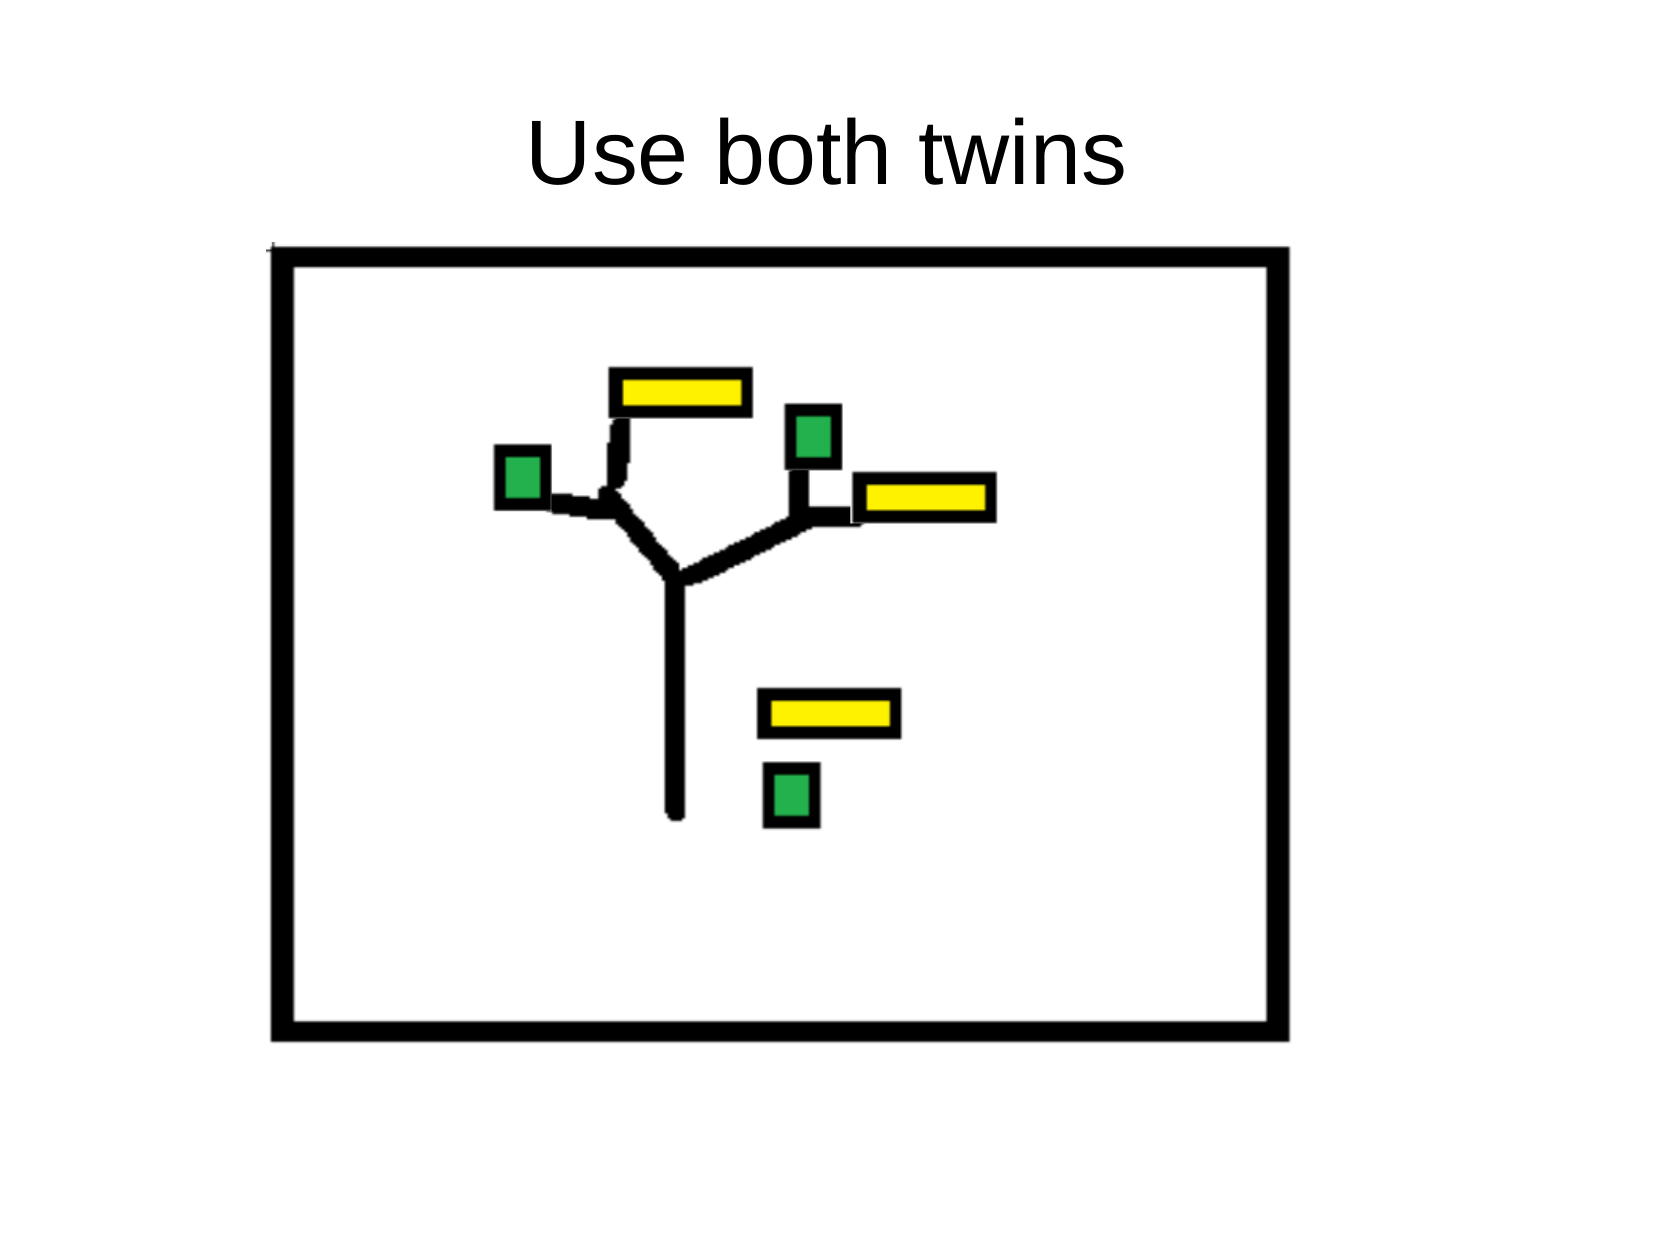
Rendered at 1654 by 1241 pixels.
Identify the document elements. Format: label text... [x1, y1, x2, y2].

picture [266, 242, 1296, 1045]
title Use both twins [82, 49, 1571, 257]
